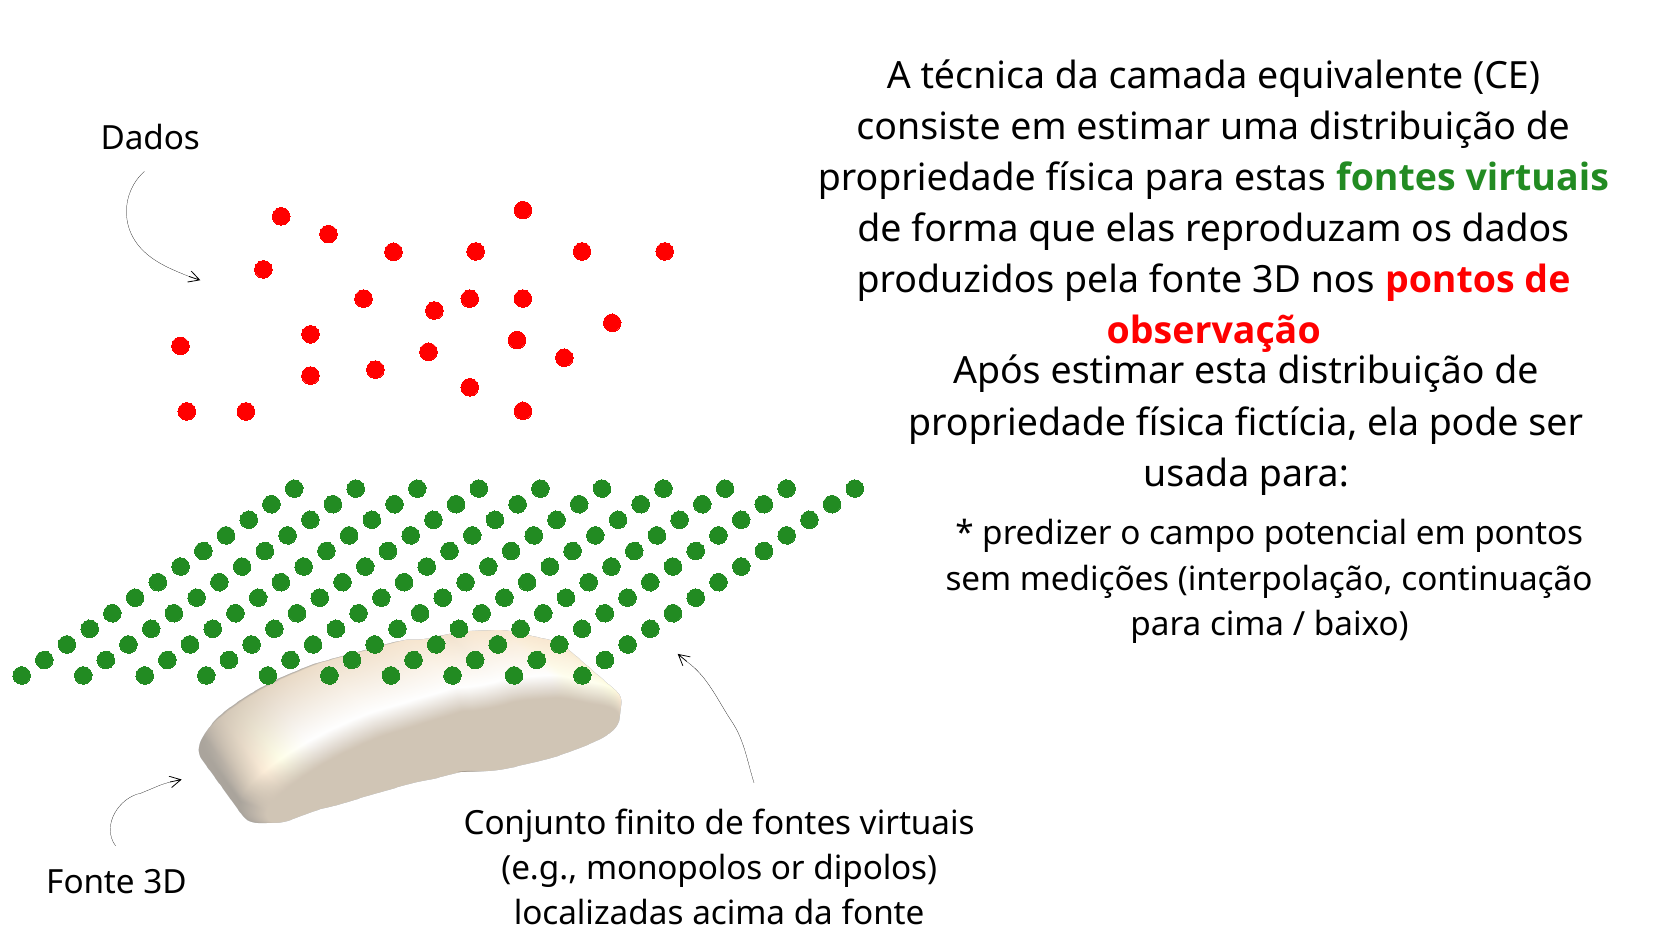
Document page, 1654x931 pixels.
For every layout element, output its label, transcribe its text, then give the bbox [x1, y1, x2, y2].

text_box [596, 651, 614, 669]
text_box [171, 557, 190, 576]
text_box [401, 526, 420, 545]
text_box [217, 526, 235, 545]
text_box Conjunto finito de fontes virtuais (e.g., monopolos or dipolos) localizadas acima da fonte [448, 791, 993, 916]
text_box [479, 557, 498, 576]
text_box [427, 635, 446, 654]
text_box [456, 573, 475, 592]
text_box [618, 588, 637, 607]
text_box [35, 651, 54, 669]
text_box [237, 402, 255, 421]
text_box [524, 526, 543, 545]
text_box [233, 557, 251, 576]
text_box [58, 635, 76, 654]
text_box [573, 666, 592, 685]
text_box [346, 479, 365, 498]
text_box [602, 557, 621, 576]
text_box [254, 260, 273, 279]
text_box [181, 635, 199, 654]
text_box * predizer o campo potencial em pontos sem medições (interpolação, continuação para cima / baixo) [921, 501, 1619, 644]
text_box [573, 242, 591, 261]
text_box [256, 542, 274, 560]
text_box [625, 542, 644, 560]
text_box [603, 313, 622, 332]
text_box [319, 225, 338, 243]
text_box [382, 666, 400, 685]
text_box [354, 289, 373, 308]
text_box [664, 604, 682, 623]
text_box [508, 331, 526, 349]
text_box [384, 242, 403, 261]
text_box [641, 619, 660, 638]
text_box [531, 479, 550, 498]
text_box [641, 573, 660, 592]
text_box [450, 619, 468, 638]
text_box [514, 289, 532, 308]
text_box [755, 542, 773, 560]
text_box [670, 510, 689, 529]
text_box [486, 510, 504, 529]
text_box [505, 666, 523, 685]
text_box [557, 588, 575, 607]
text_box A técnica da camada equivalente (CE) consiste em estimar uma distribuição de propriedade física para estas fontes virtuais de forma que elas reproduzam os dados produzidos pela fonte 3D nos pontos de observação [803, 41, 1630, 313]
text_box [550, 635, 569, 654]
text_box [288, 604, 306, 623]
text_box [447, 495, 465, 514]
text_box [466, 242, 485, 261]
text_box [197, 666, 216, 685]
text_box [777, 479, 796, 498]
text_box [686, 542, 705, 560]
text_box [356, 557, 375, 576]
text_box [466, 651, 485, 669]
text_box [165, 604, 183, 623]
text_box [502, 542, 520, 560]
text_box [171, 337, 190, 355]
text_box [508, 495, 527, 514]
text_box [440, 542, 459, 560]
text_box [709, 526, 728, 545]
text_box [411, 604, 429, 623]
text_box [495, 588, 514, 607]
text_box [301, 510, 320, 529]
text_box [301, 325, 320, 344]
text_box [317, 542, 336, 560]
text_box [249, 588, 268, 607]
text_box Fonte 3D [31, 850, 207, 902]
text_box [655, 242, 674, 261]
text_box [281, 651, 300, 669]
text_box [579, 573, 598, 592]
text_box [541, 557, 559, 576]
text_box [126, 588, 144, 607]
text_box [327, 619, 345, 638]
text_box [631, 495, 650, 514]
text_box [96, 651, 115, 669]
text_box [419, 342, 438, 361]
text_box [488, 635, 507, 654]
text_box [242, 635, 261, 654]
text_box [595, 604, 614, 623]
text_box [609, 510, 627, 529]
text_box [324, 495, 342, 514]
text_box [732, 510, 751, 529]
text_box [142, 619, 161, 638]
text_box Dados [85, 106, 401, 158]
text_box [417, 557, 436, 576]
text_box [12, 666, 31, 685]
text_box [320, 666, 339, 685]
text_box [709, 573, 728, 592]
text_box [425, 301, 444, 320]
text_box [527, 651, 546, 669]
text_box [648, 526, 666, 545]
text_box [203, 619, 222, 638]
text_box [547, 510, 566, 529]
text_box [366, 360, 385, 379]
text_box [372, 588, 391, 607]
text_box [424, 510, 443, 529]
text_box [285, 479, 304, 498]
text_box [363, 510, 381, 529]
text_box [463, 526, 482, 545]
text_box [404, 651, 423, 669]
text_box [272, 573, 290, 592]
text_box [470, 479, 488, 498]
text_box [294, 557, 313, 576]
text_box [693, 495, 712, 514]
text_box [514, 401, 532, 420]
text_box [379, 542, 397, 560]
text_box [472, 604, 491, 623]
text_box [586, 526, 605, 545]
text_box [148, 573, 167, 592]
text_box [460, 378, 479, 397]
text_box [777, 526, 796, 545]
text_box [80, 619, 99, 638]
text_box [443, 666, 462, 685]
text_box [395, 573, 413, 592]
text_box [618, 635, 637, 654]
text_box [259, 666, 277, 685]
text_box [846, 479, 864, 498]
text_box [187, 588, 206, 607]
text_box [563, 542, 582, 560]
text_box [593, 479, 611, 498]
text_box [340, 526, 358, 545]
text_box [177, 402, 196, 421]
text_box [349, 604, 368, 623]
text_box [514, 201, 532, 219]
text_box [385, 495, 404, 514]
text_box [210, 573, 229, 592]
text_box [555, 348, 574, 367]
text_box [310, 588, 329, 607]
text_box [272, 207, 291, 226]
text_box [716, 479, 734, 498]
text_box [119, 635, 138, 654]
text_box [732, 557, 751, 576]
text_box [278, 526, 297, 545]
text_box [388, 619, 407, 638]
text_box [262, 495, 281, 514]
text_box [103, 604, 122, 623]
text_box [158, 651, 177, 669]
text_box [518, 573, 536, 592]
text_box [754, 495, 773, 514]
text_box [333, 573, 352, 592]
text_box [365, 635, 384, 654]
text_box [460, 289, 479, 308]
text_box [800, 510, 819, 529]
text_box [301, 366, 320, 385]
text_box [74, 666, 93, 685]
text_box [226, 604, 245, 623]
text_box [511, 619, 530, 638]
text_box [823, 495, 841, 514]
text_box [135, 666, 154, 685]
text_box [654, 479, 673, 498]
text_box [433, 588, 452, 607]
text_box [534, 604, 553, 623]
text_box [265, 619, 284, 638]
text_box [664, 557, 682, 576]
text_box [573, 619, 591, 638]
text_box [570, 495, 589, 514]
text_box [408, 479, 427, 498]
text_box Após estimar esta distribuição de propriedade física fictícia, ela pode ser usada para: [874, 336, 1619, 438]
text_box [194, 542, 213, 560]
text_box [686, 588, 705, 607]
text_box [343, 651, 361, 669]
text_box [220, 651, 238, 669]
text_box [304, 635, 322, 654]
text_box [239, 510, 258, 529]
